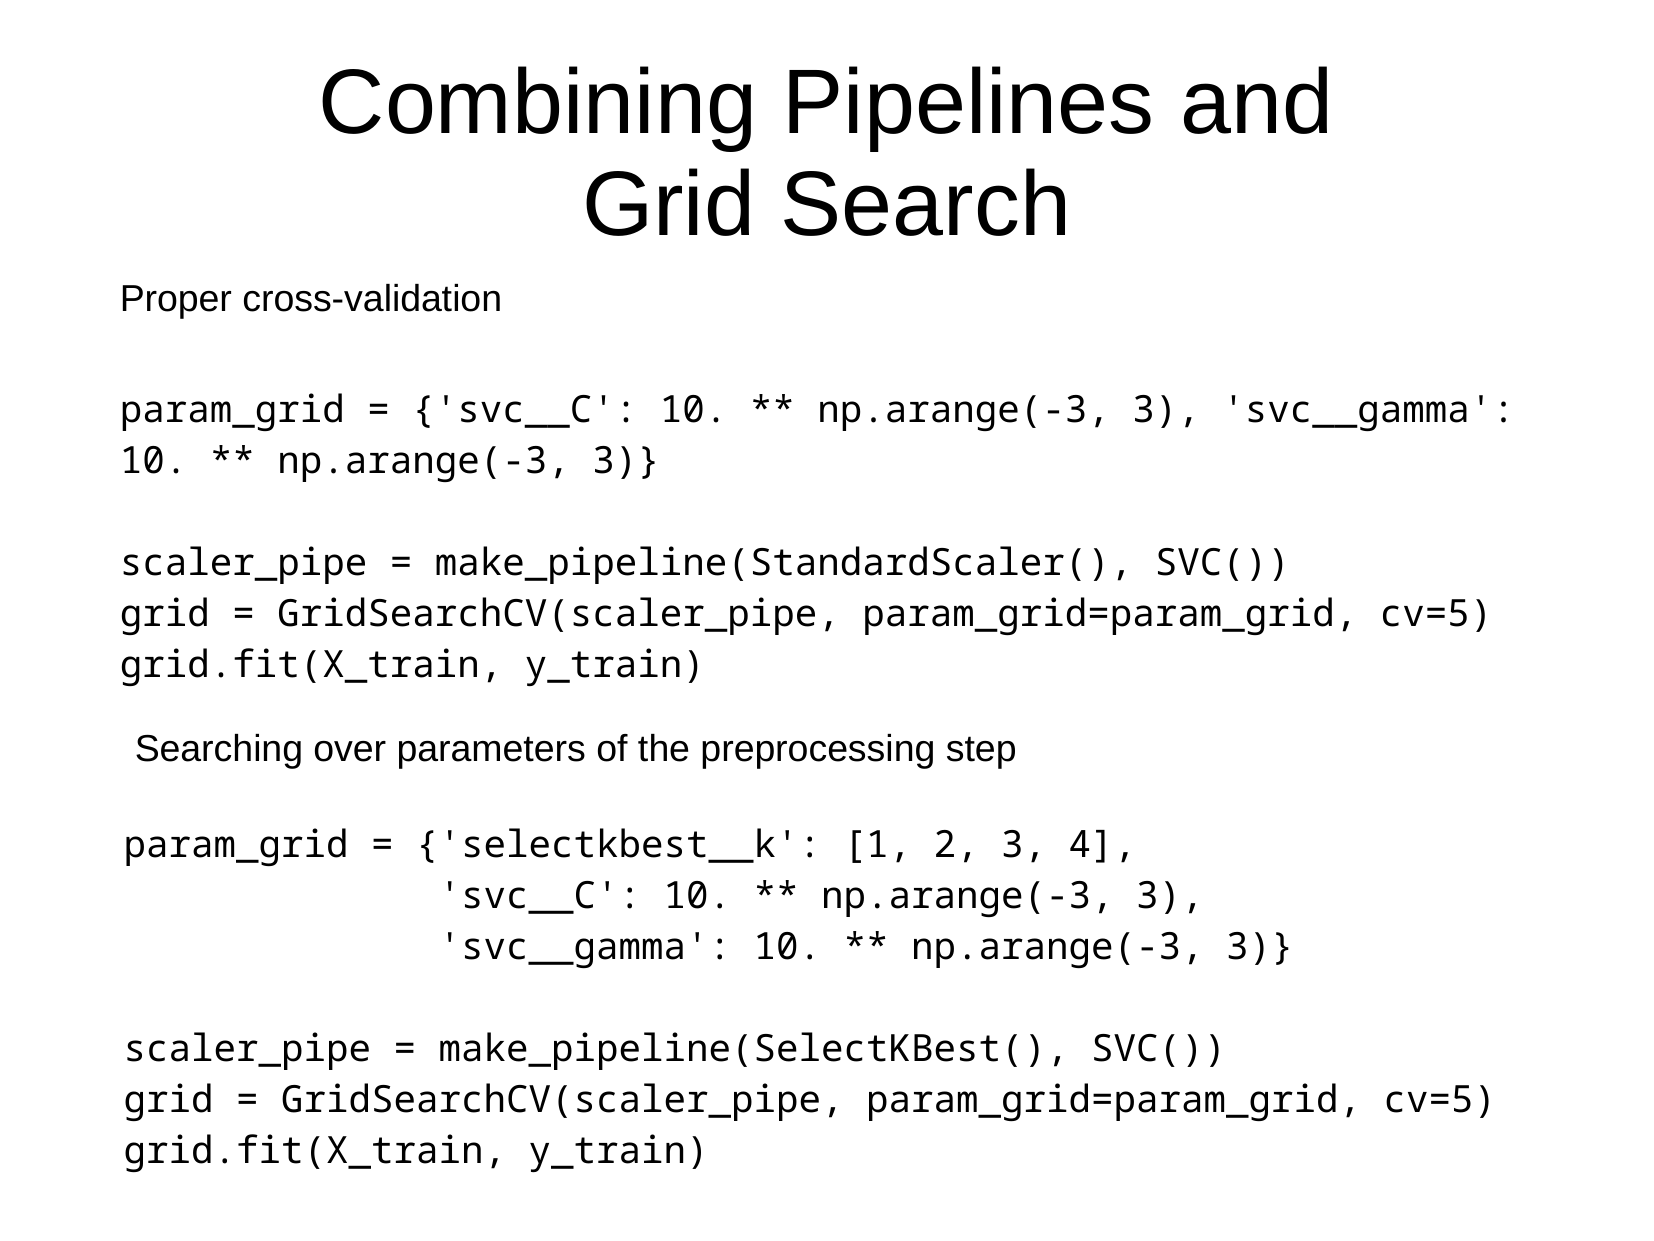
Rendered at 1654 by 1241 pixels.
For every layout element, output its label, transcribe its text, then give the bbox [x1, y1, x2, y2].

text_box param_grid = {'svc__C': 10. ** np.arange(-3, 3), 'svc__gamma': 10. ** np.arange(-3, 3)} scaler_pipe = make_pipeline(StandardScaler(), SVC()) grid = GridSearchCV(scaler_pipe, param_grid=param_grid, cv=5) grid.fit(X_train, y_train) [105, 375, 1572, 688]
title Combining Pipelines and Grid Search [82, 49, 1571, 257]
text_box Proper cross-validation [105, 270, 586, 327]
text_box Searching over parameters of the preprocessing step [120, 720, 1051, 777]
text_box param_grid = {'selectkbest__k': [1, 2, 3, 4], 'svc__C': 10. ** np.arange(-3, 3), 'svc__gamma': 10. ** np.arange(-3, 3)} scaler_pipe = make_pipeline(SelectKBest(), SVC()) grid = GridSearchCV(scaler_pipe, param_grid=param_grid, cv=5) grid.fit(X_train, y_train) [108, 810, 1531, 1123]
